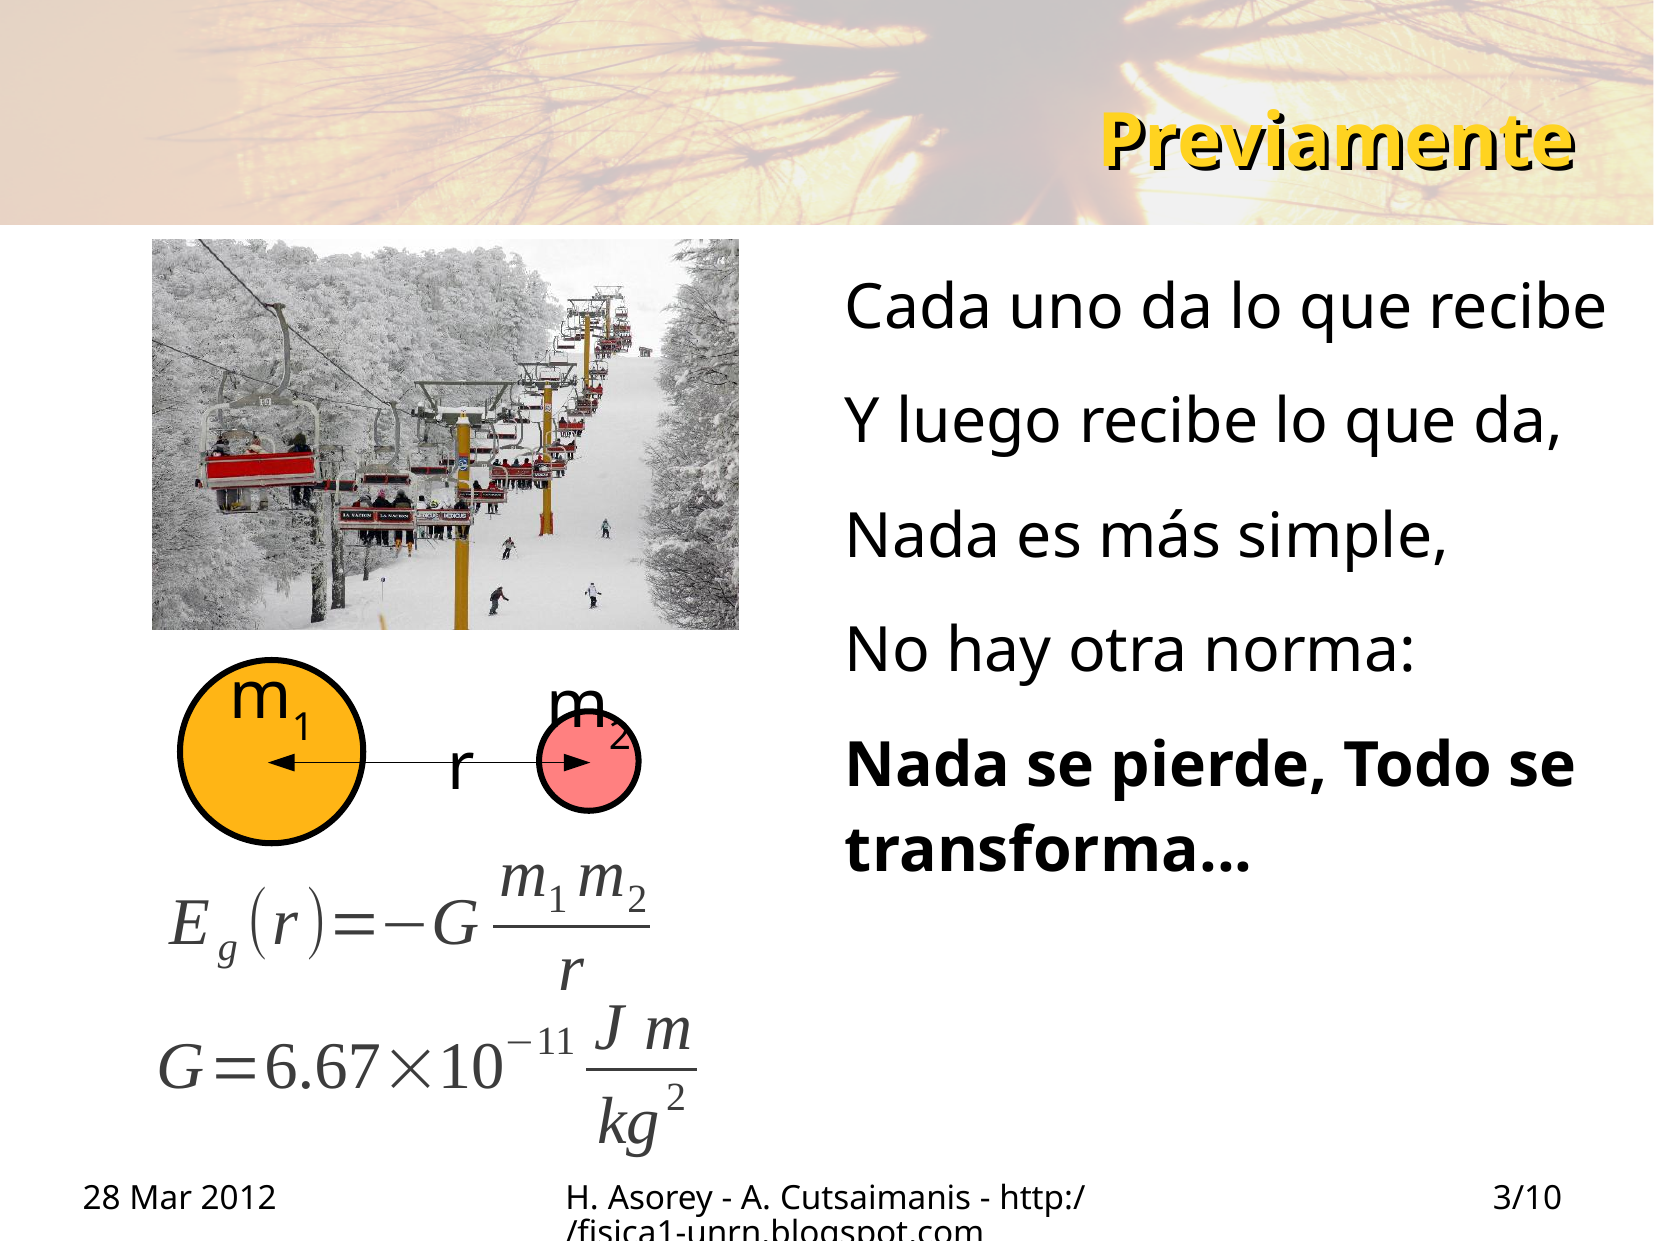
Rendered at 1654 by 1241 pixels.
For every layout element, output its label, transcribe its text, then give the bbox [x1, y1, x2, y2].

text_box m2 [539, 711, 639, 811]
picture [152, 239, 739, 631]
chart [150, 836, 706, 1158]
picture [0, 0, 1654, 225]
text_box r [437, 711, 463, 813]
text_box m1 [180, 660, 364, 836]
list Cada uno da lo que recibe Y luego recibe lo que da, Nada es más simple, No hay otra norma: Nada se pierde, Todo se transforma... [773, 261, 1621, 1156]
title Previamente [86, 49, 1576, 226]
